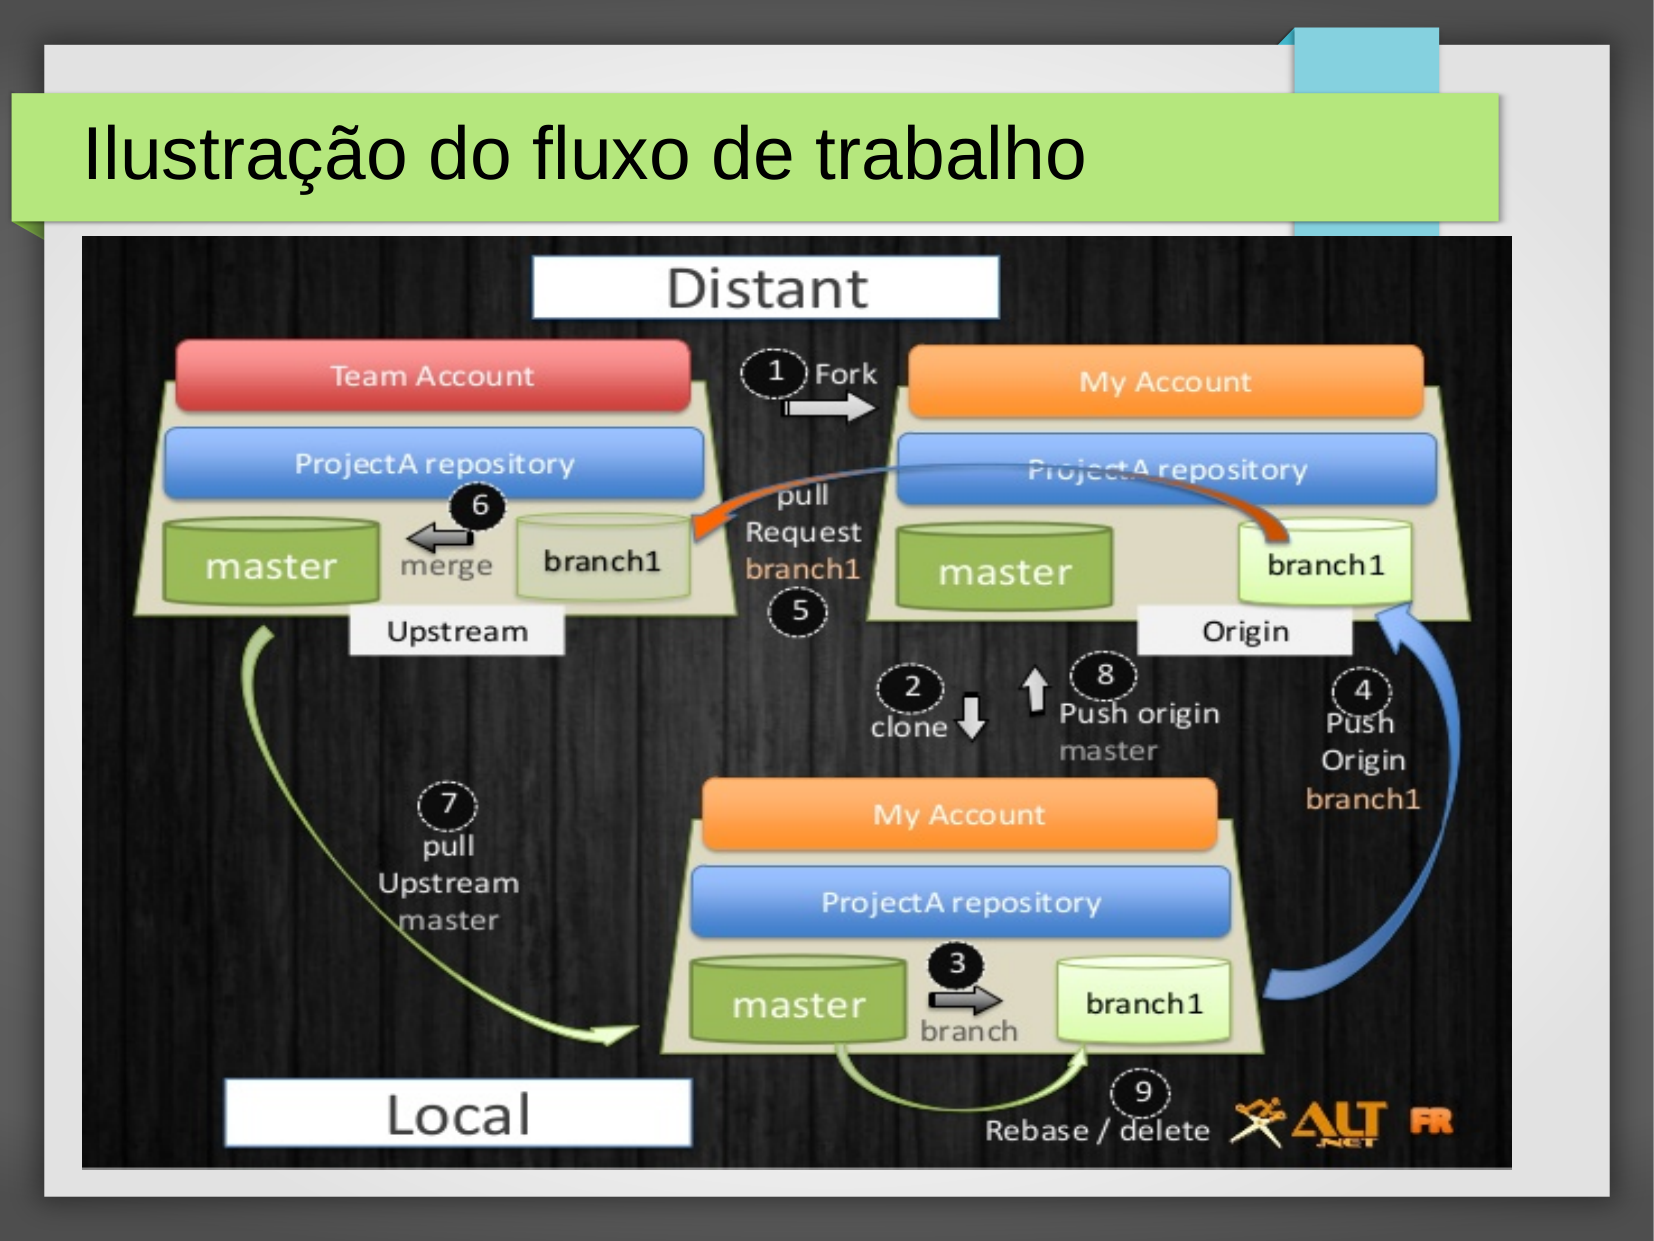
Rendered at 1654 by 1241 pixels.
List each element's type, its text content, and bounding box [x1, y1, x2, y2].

title Ilustração do fluxo de trabalho [82, 94, 1264, 213]
picture [0, 0, 1654, 1241]
